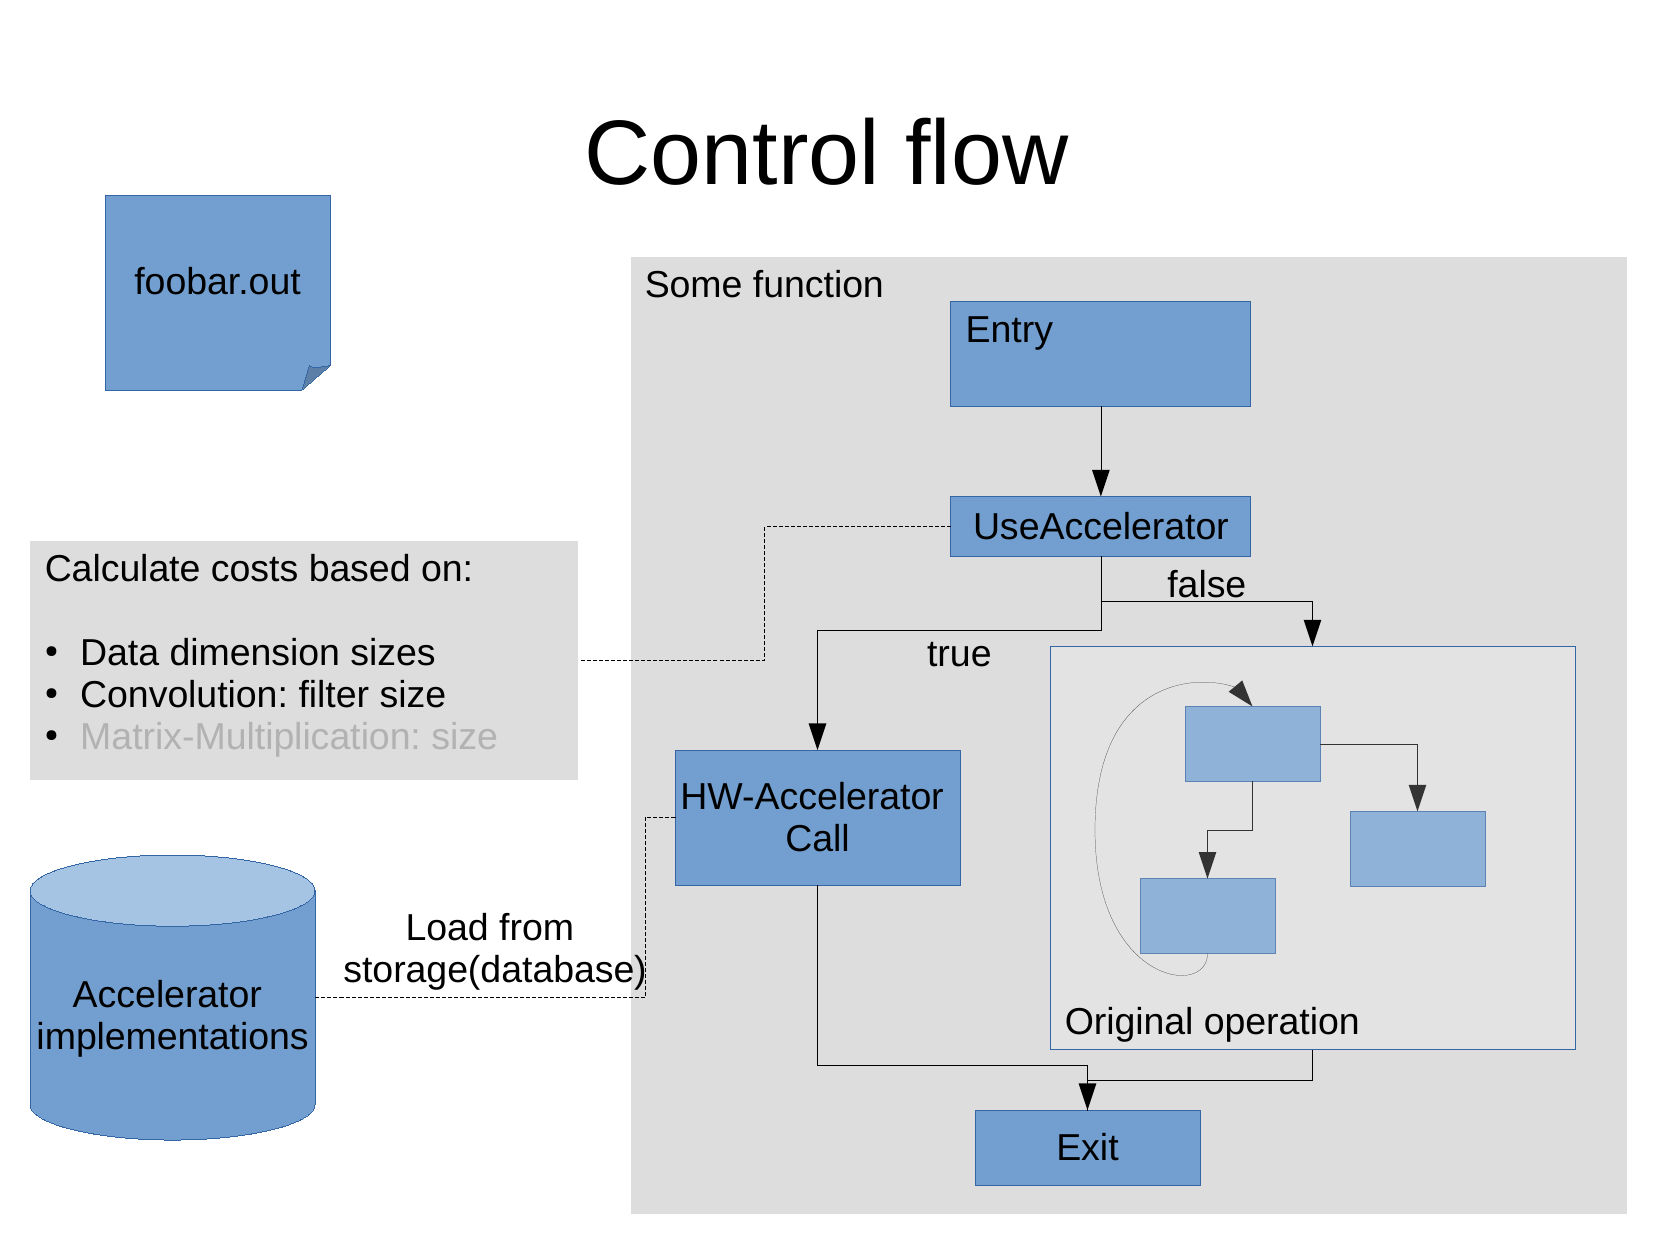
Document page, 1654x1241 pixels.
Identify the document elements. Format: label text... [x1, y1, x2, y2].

text_box Entry [950, 301, 1251, 407]
text_box foobar.out [105, 195, 331, 391]
text_box UseAccelerator [950, 496, 1251, 557]
text_box Accelerator implementations [30, 891, 316, 1141]
text_box HW-Accelerator Call [675, 750, 961, 886]
text_box Some function [630, 256, 1628, 1215]
text_box Exit [975, 1110, 1201, 1186]
text_box Original operation [1050, 646, 1576, 1050]
text_box Calculate costs based on: Data dimension sizes Convolution: filter size Matrix-Multiplication: size [29, 540, 579, 781]
title Control flow [82, 49, 1571, 257]
